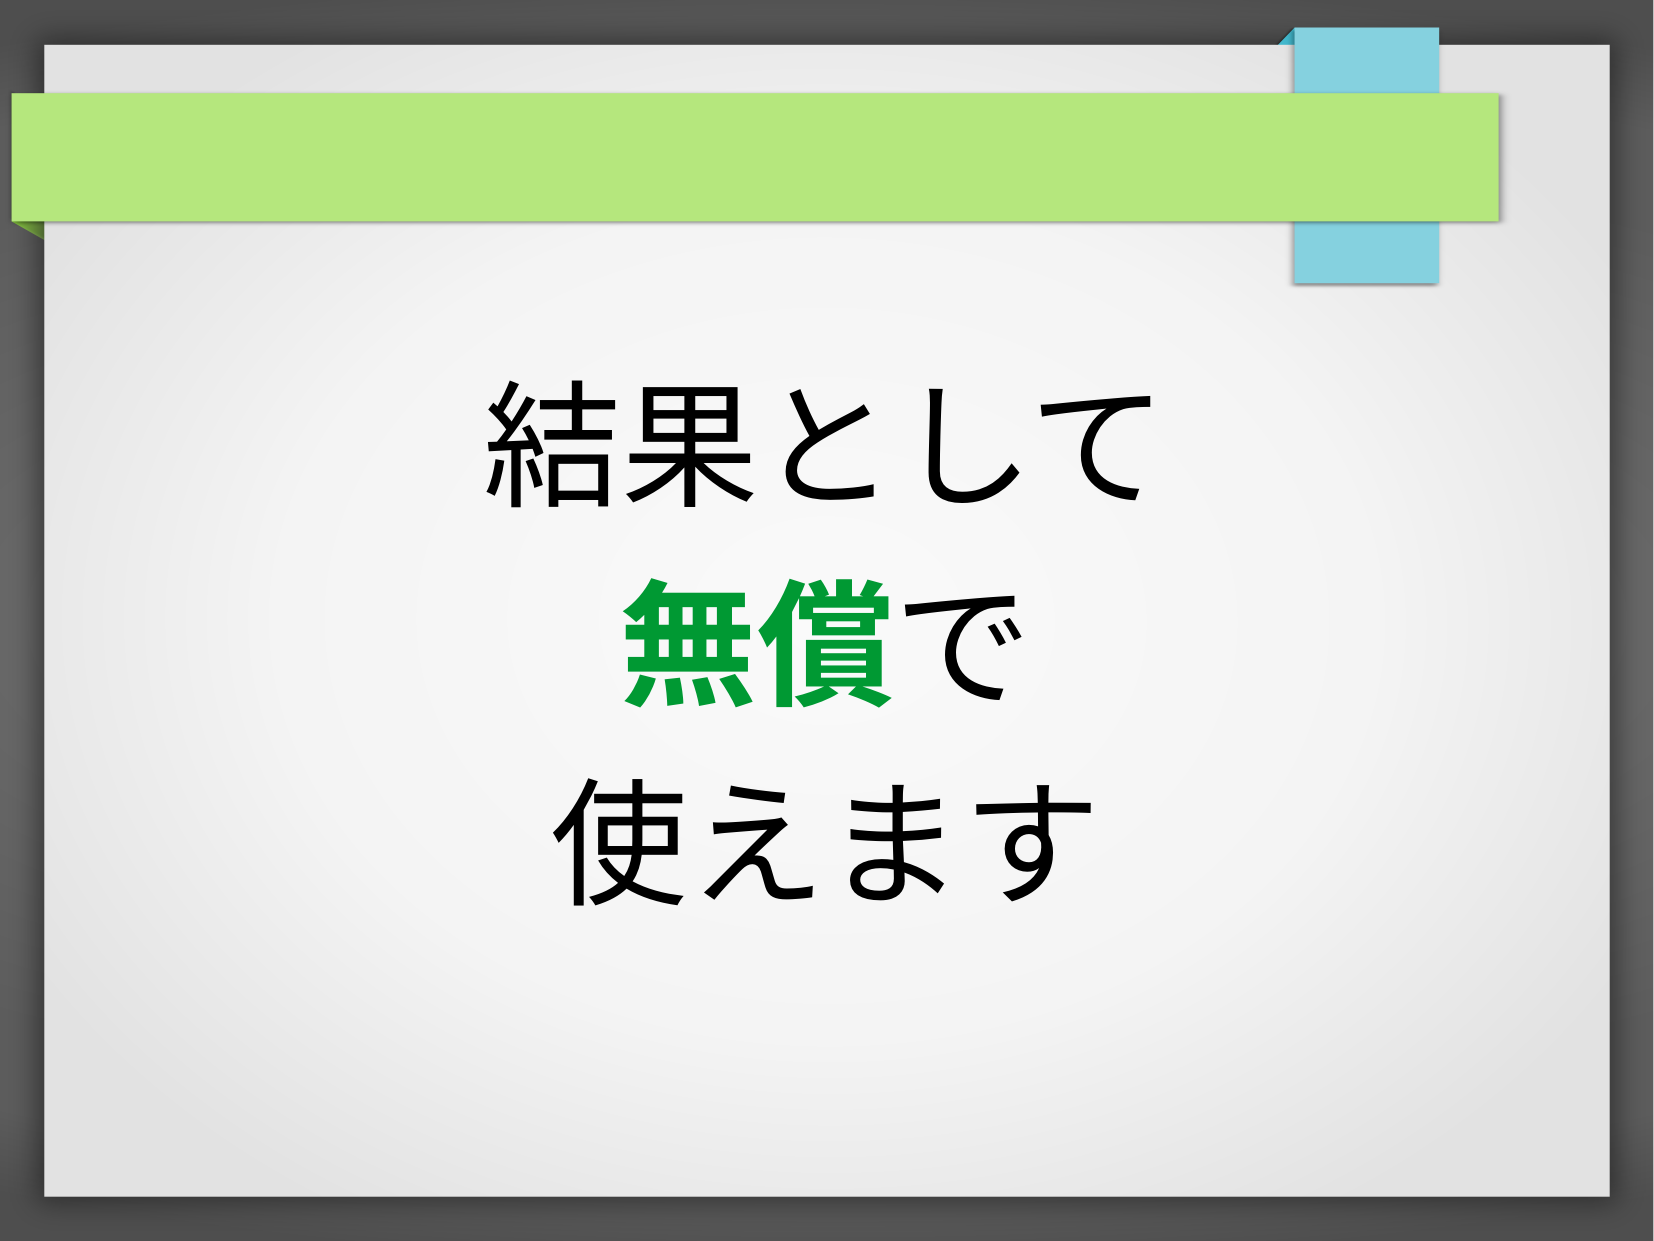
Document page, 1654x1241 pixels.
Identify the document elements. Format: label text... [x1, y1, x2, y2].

picture [0, 0, 1654, 1241]
subtitle 結果として 無償で 使えます [81, 125, 1570, 1146]
